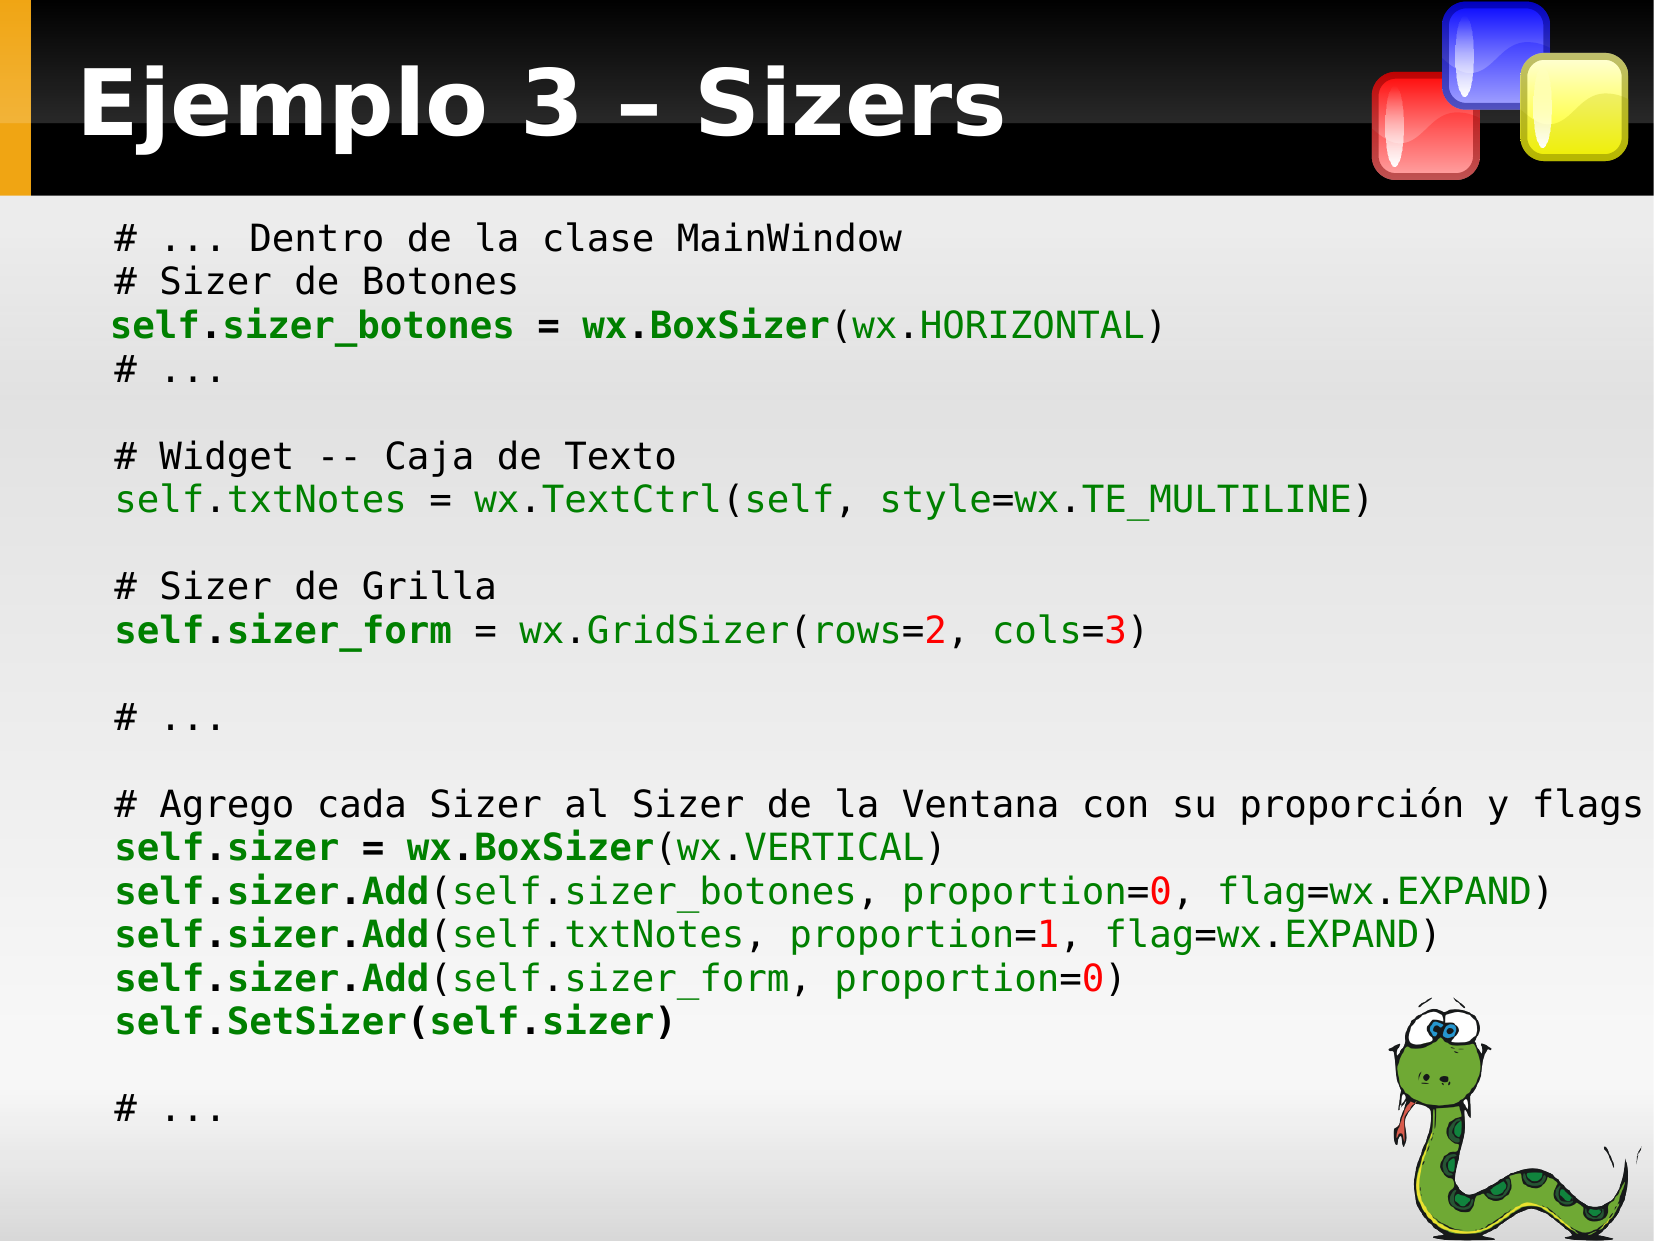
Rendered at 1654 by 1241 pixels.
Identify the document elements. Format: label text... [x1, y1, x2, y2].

title Ejemplo 3 – Sizers [76, 0, 1654, 208]
text_box # ... Dentro de la clase MainWindow # Sizer de Botones self.sizer_botones = wx.BoxSizer(wx.HORIZONTAL) # ... # Widget -- Caja de Texto self.txtNotes = wx.TextCtrl(self, style=wx.TE_MULTILINE) # Sizer de Grilla self.sizer_form = wx.GridSizer(rows=2, cols=3) # ... # Agrego cada Sizer al Sizer de la Ventana con su proporción y flags self.sizer = wx.BoxSizer(wx.VERTICAL) self.sizer.Add(self.sizer_botones, proportion=0, flag=wx.EXPAND) self.sizer.Add(self.txtNotes, proportion=1, flag=wx.EXPAND) self.sizer.Add(self.sizer_form, proportion=0) self.SetSizer(self.sizer) # ... [9, 209, 1654, 1139]
picture [0, 0, 1654, 1241]
